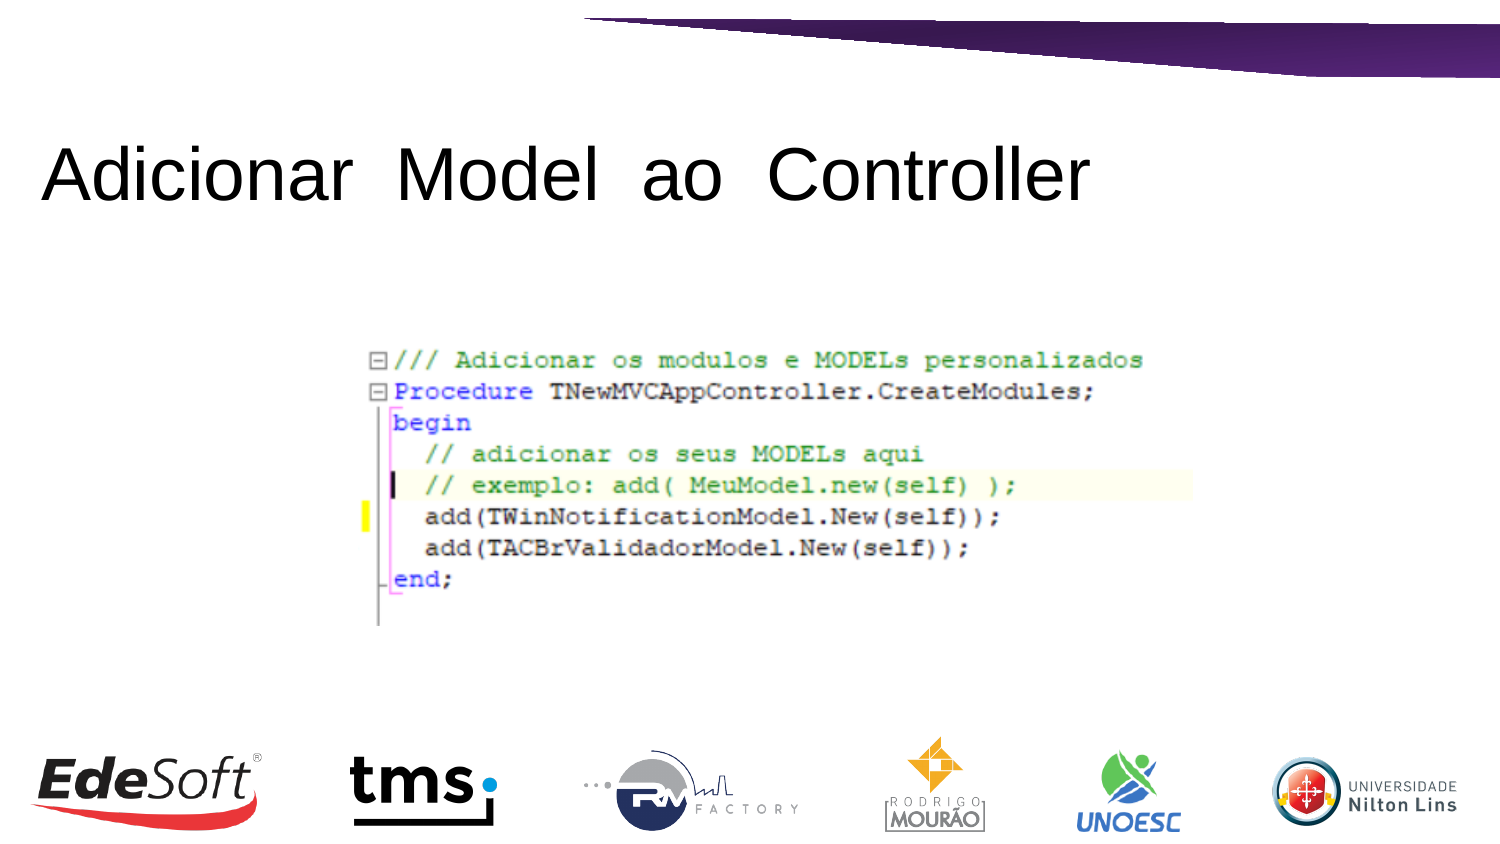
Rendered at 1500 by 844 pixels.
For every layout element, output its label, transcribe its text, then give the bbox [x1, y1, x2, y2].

picture [358, 346, 1193, 626]
picture [30, 751, 264, 831]
title Adicionar Model ao Controller [41, 117, 1459, 233]
picture [1268, 751, 1462, 831]
picture [584, 750, 798, 831]
picture [885, 736, 985, 832]
picture [347, 751, 500, 831]
picture [1077, 749, 1181, 832]
